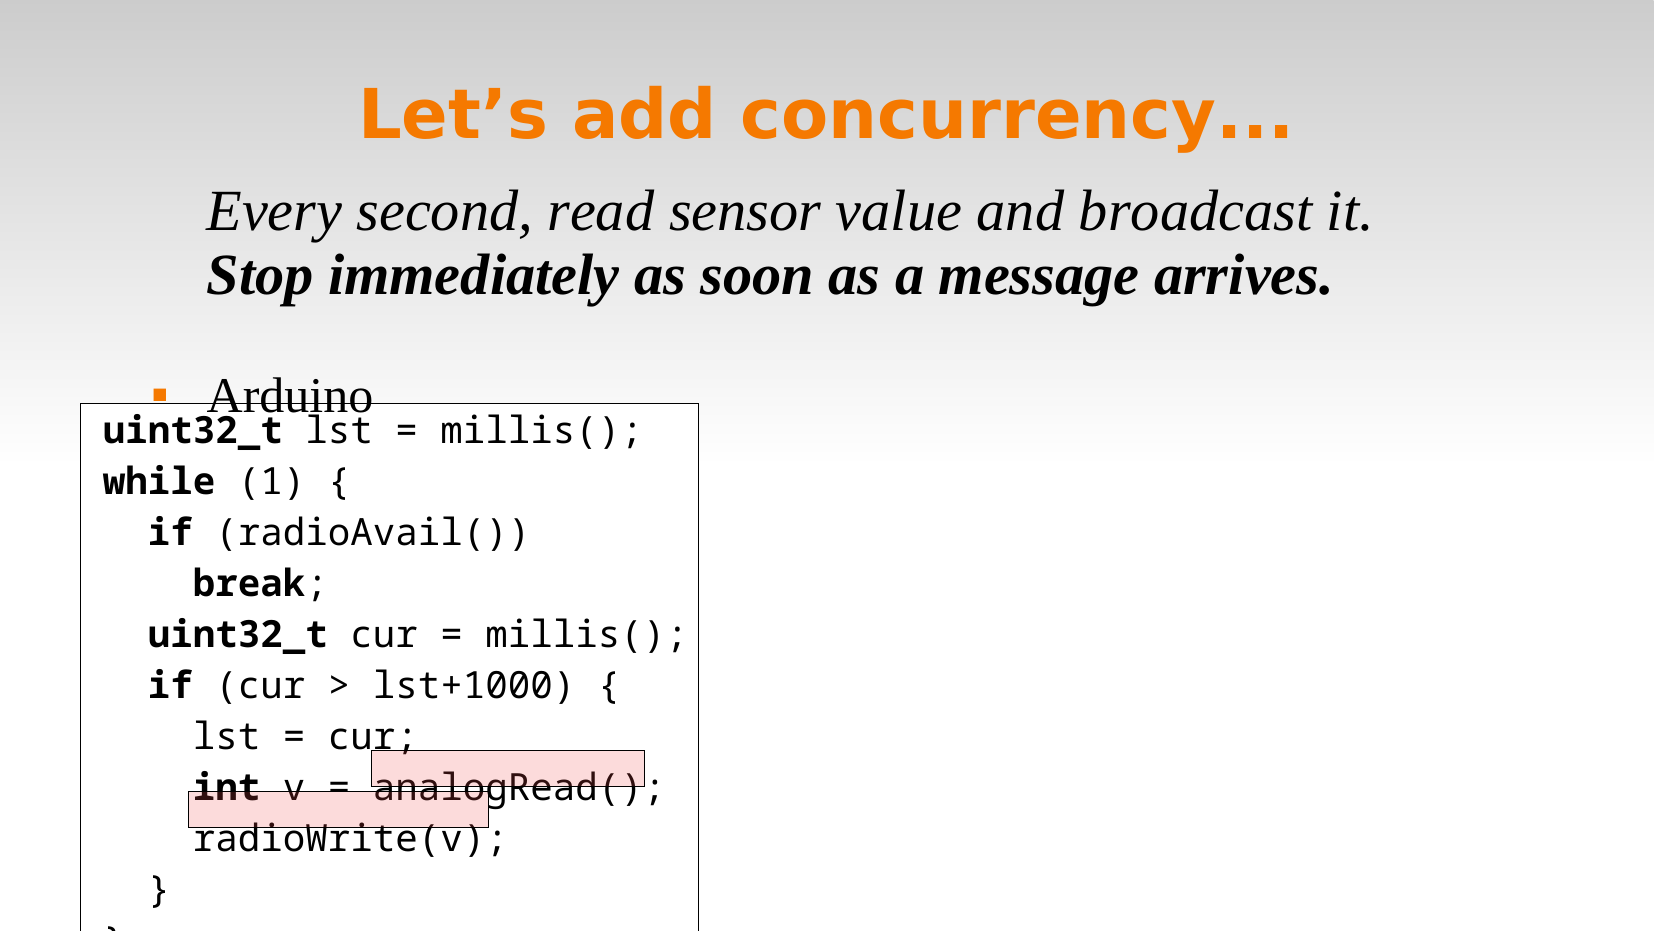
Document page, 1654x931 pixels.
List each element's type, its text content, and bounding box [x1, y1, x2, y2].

list Every second, read sensor value and broadcast it. Stop immediately as soon as a message arrives. [82, 177, 1538, 338]
title Let’s add concurrency... [82, 37, 1571, 193]
text_box [188, 791, 489, 828]
list Arduino [82, 368, 809, 851]
text_box [371, 750, 645, 787]
text_box uint32_t lst = millis(); while (1) { if (radioAvail()) break; uint32_t cur = millis(); if (cur > lst+1000) { lst = cur; int v = analogRead(); radioWrite(v); } } [80, 444, 699, 924]
